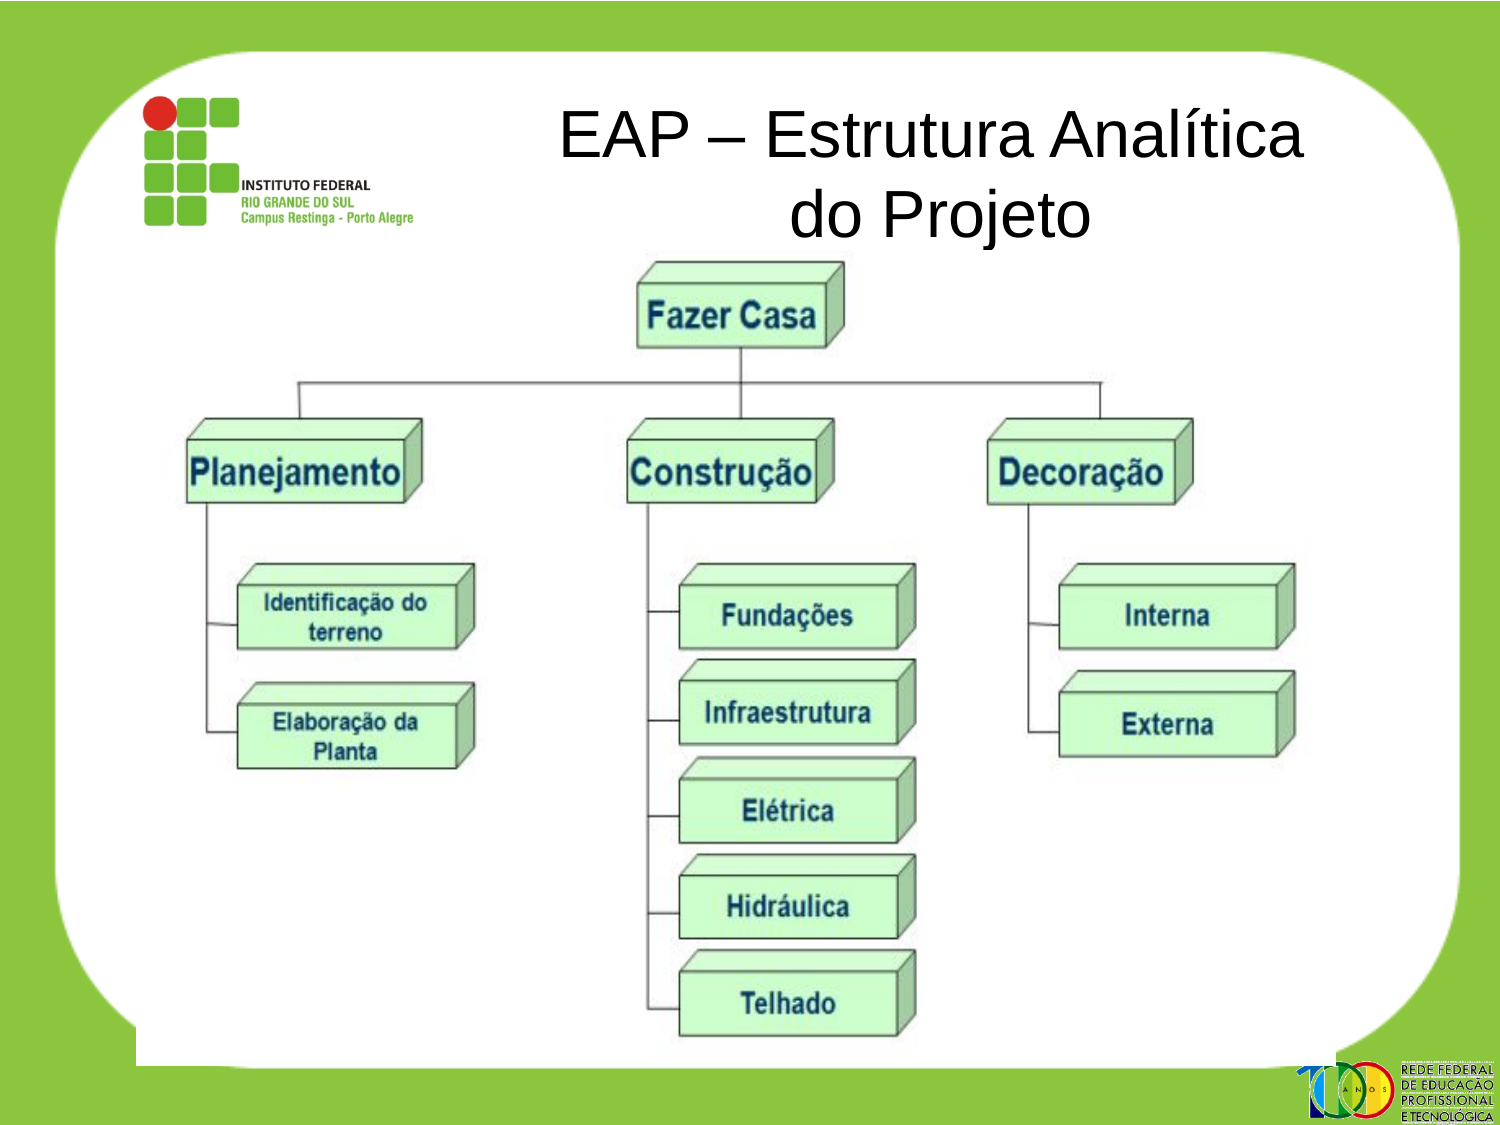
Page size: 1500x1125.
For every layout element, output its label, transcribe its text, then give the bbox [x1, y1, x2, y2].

picture [0, 1, 1500, 1125]
title EAP – Estrutura Analítica do Projeto [507, 70, 1500, 259]
